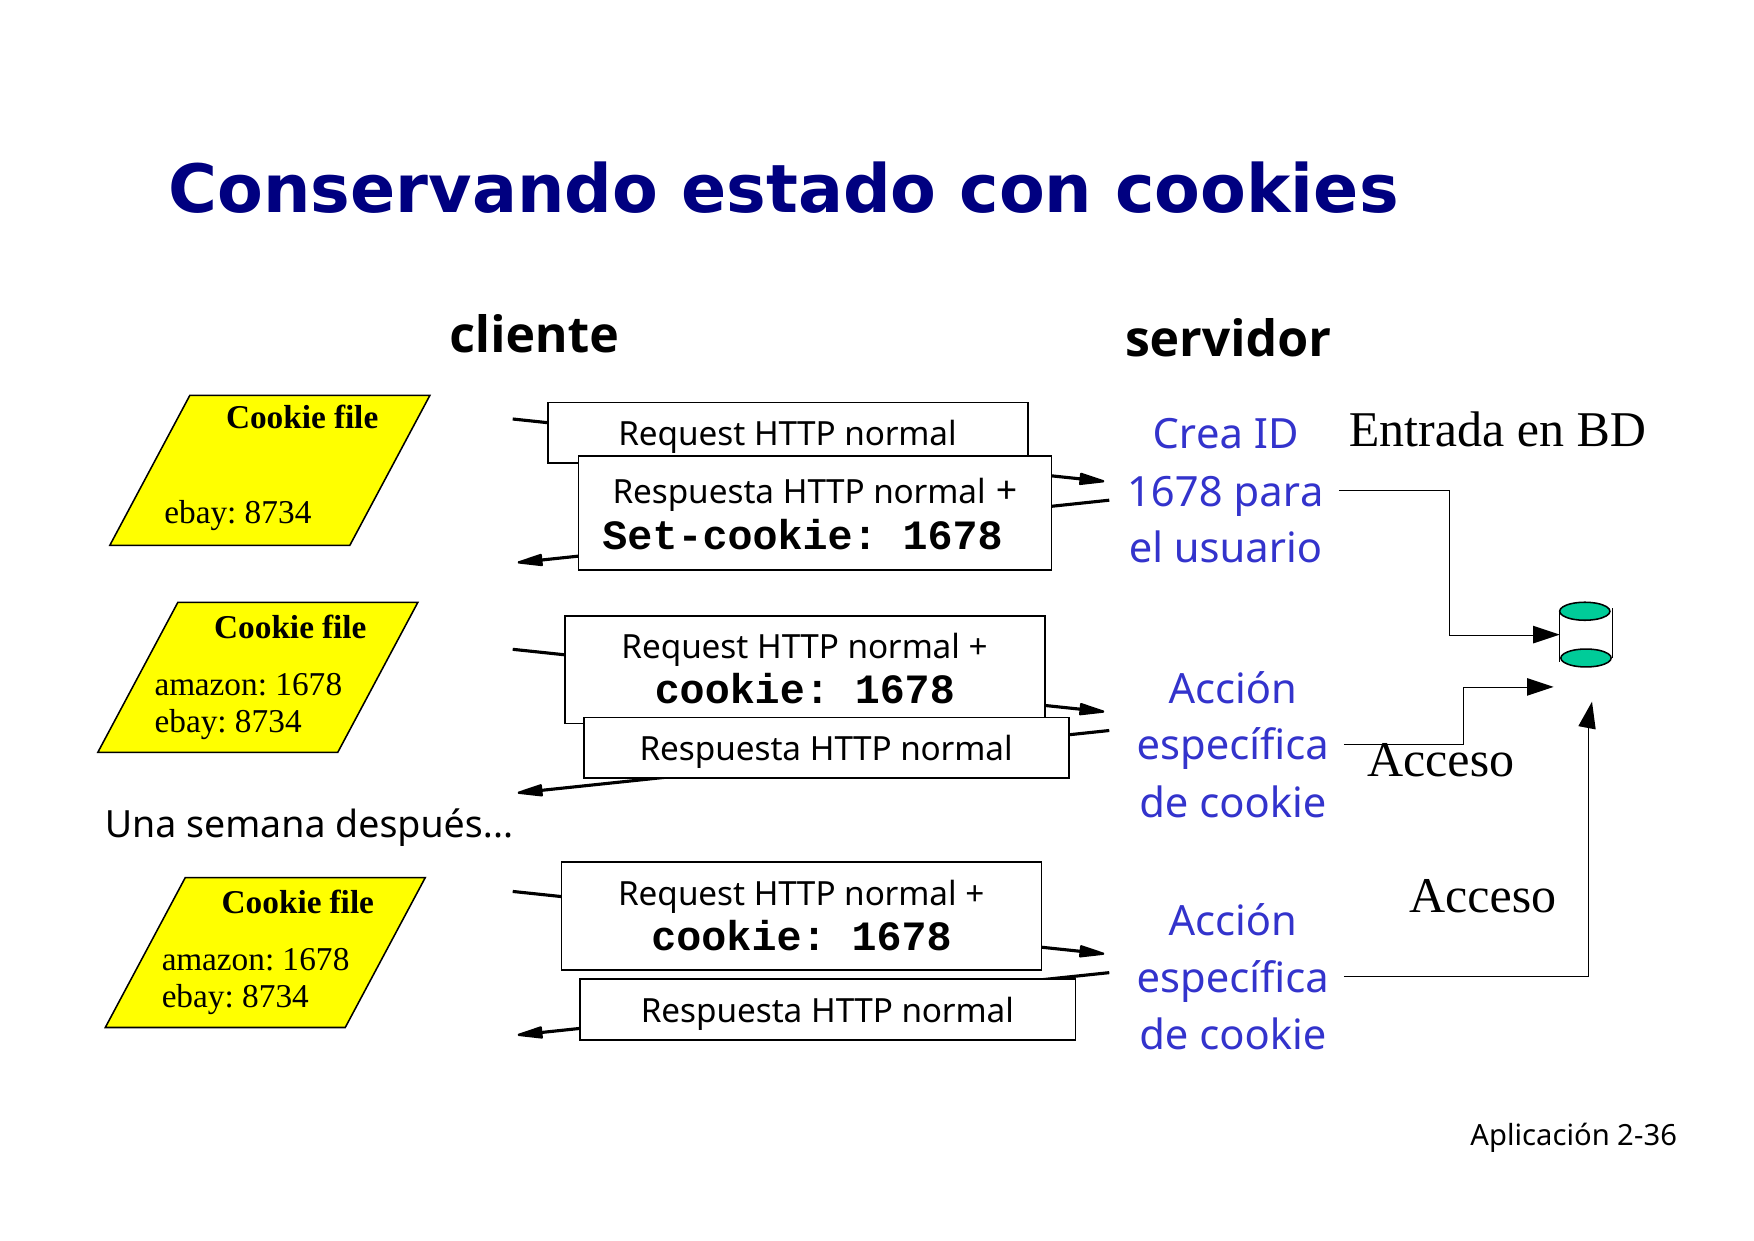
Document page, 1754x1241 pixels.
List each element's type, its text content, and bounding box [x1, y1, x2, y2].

text_box Acceso [1394, 860, 1572, 945]
text_box cliente [434, 291, 634, 376]
text_box Cookie file [206, 875, 390, 929]
text_box [109, 395, 430, 546]
text_box ebay: 8734 [149, 449, 327, 539]
text_box [148, 602, 418, 715]
text_box amazon: 1678 ebay: 8734 [147, 933, 365, 1024]
text_box Request HTTP normal + cookie: 1678 [561, 862, 1042, 971]
text_box Respuesta HTTP normal [580, 979, 1076, 1040]
text_box Acción específica de cookie [1121, 650, 1344, 838]
text_box Respuesta HTTP normal + Set-cookie: 1678 [578, 456, 1052, 570]
text_box Cookie file [199, 600, 382, 654]
title Conservando estado con cookies [153, 95, 1545, 284]
text_box Request HTTP normal [547, 402, 1028, 464]
text_box [155, 877, 426, 991]
text_box Acción específica de cookie [1121, 883, 1344, 1070]
text_box servidor [1110, 295, 1347, 379]
text_box Entrada en BD [1333, 394, 1662, 479]
text_box Crea ID 1678 para el usuario [1112, 396, 1339, 583]
text_box [105, 949, 348, 1028]
text_box Acceso [1352, 724, 1530, 809]
text_box amazon: 1678 ebay: 8734 [139, 658, 358, 748]
text_box Una semana después... [90, 789, 529, 857]
text_box Request HTTP normal + cookie: 1678 [564, 615, 1045, 724]
text_box Cookie file [211, 391, 394, 445]
text_box [97, 675, 341, 753]
text_box Respuesta HTTP normal [584, 717, 1069, 779]
